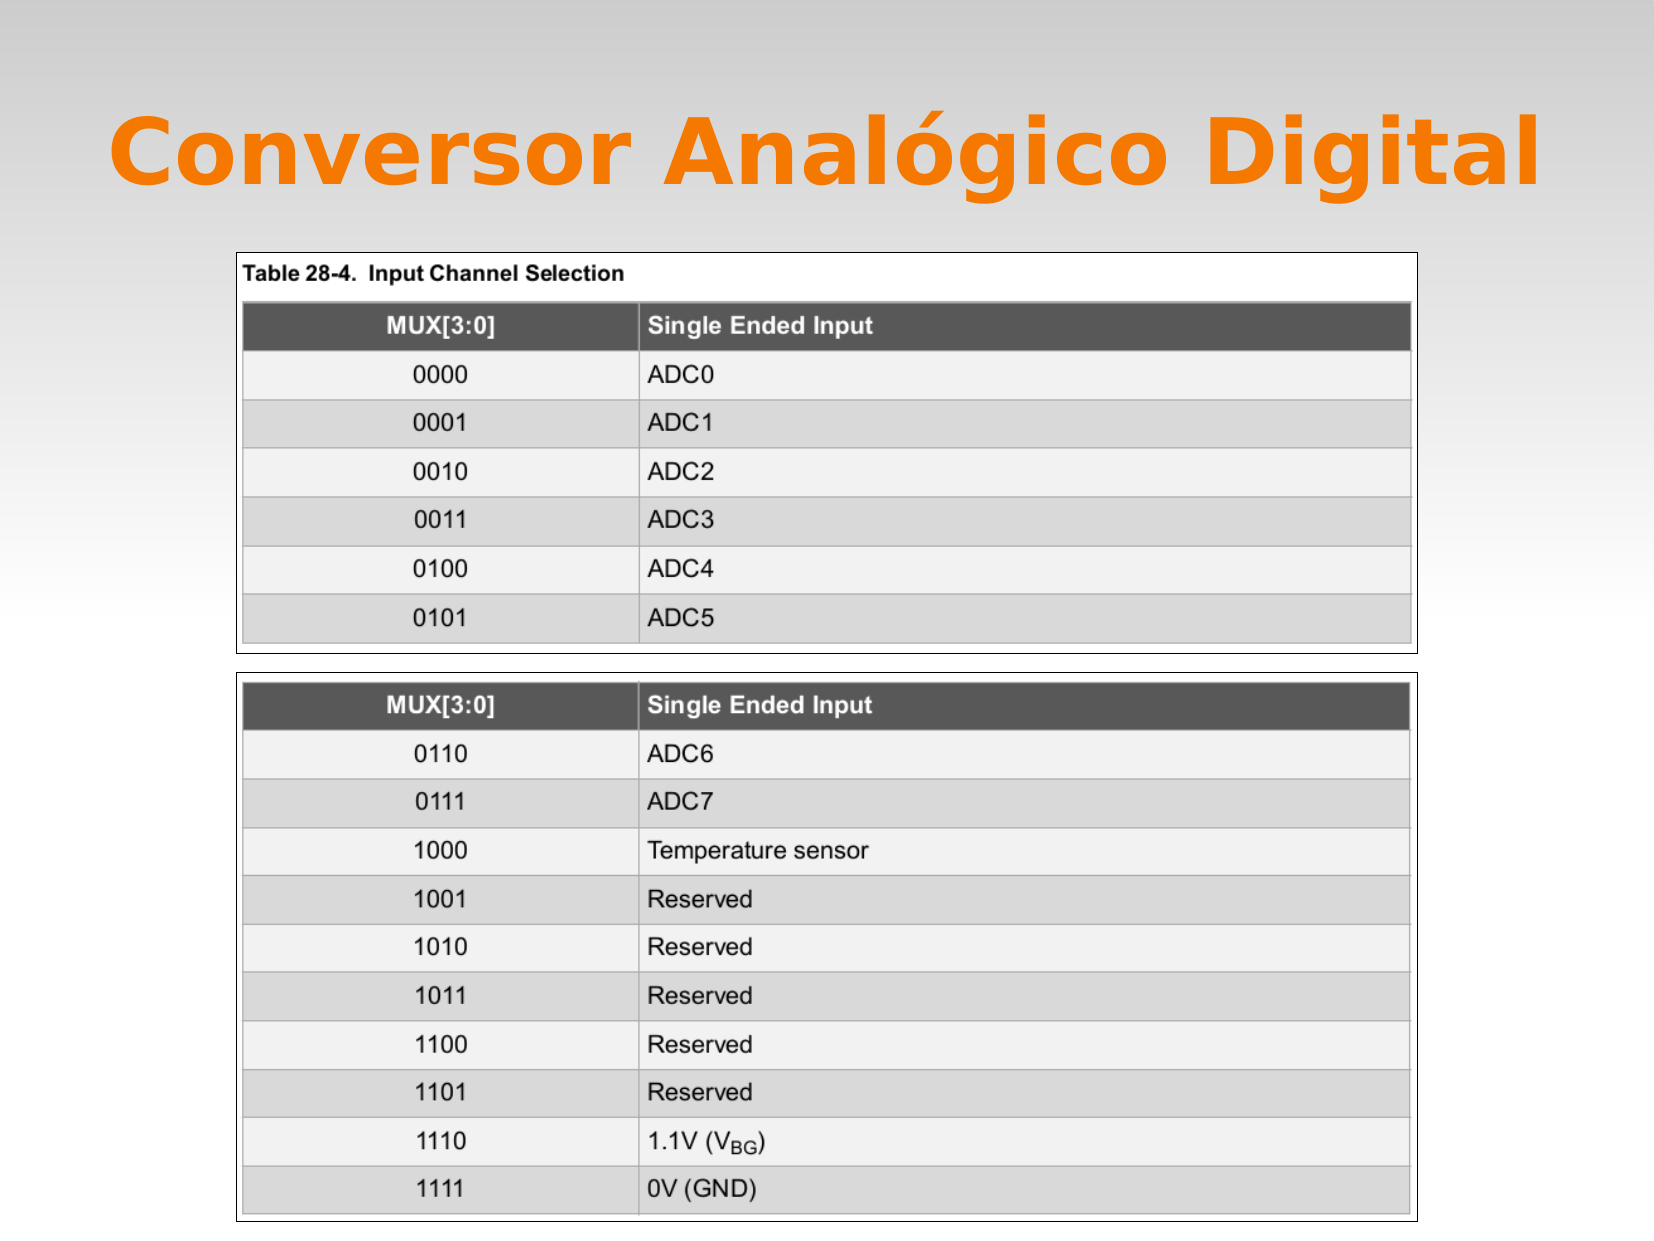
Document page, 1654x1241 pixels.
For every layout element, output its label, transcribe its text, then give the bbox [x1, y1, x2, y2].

picture [236, 672, 1418, 1222]
title Conversor Analógico Digital [82, 49, 1571, 257]
picture [236, 252, 1418, 654]
